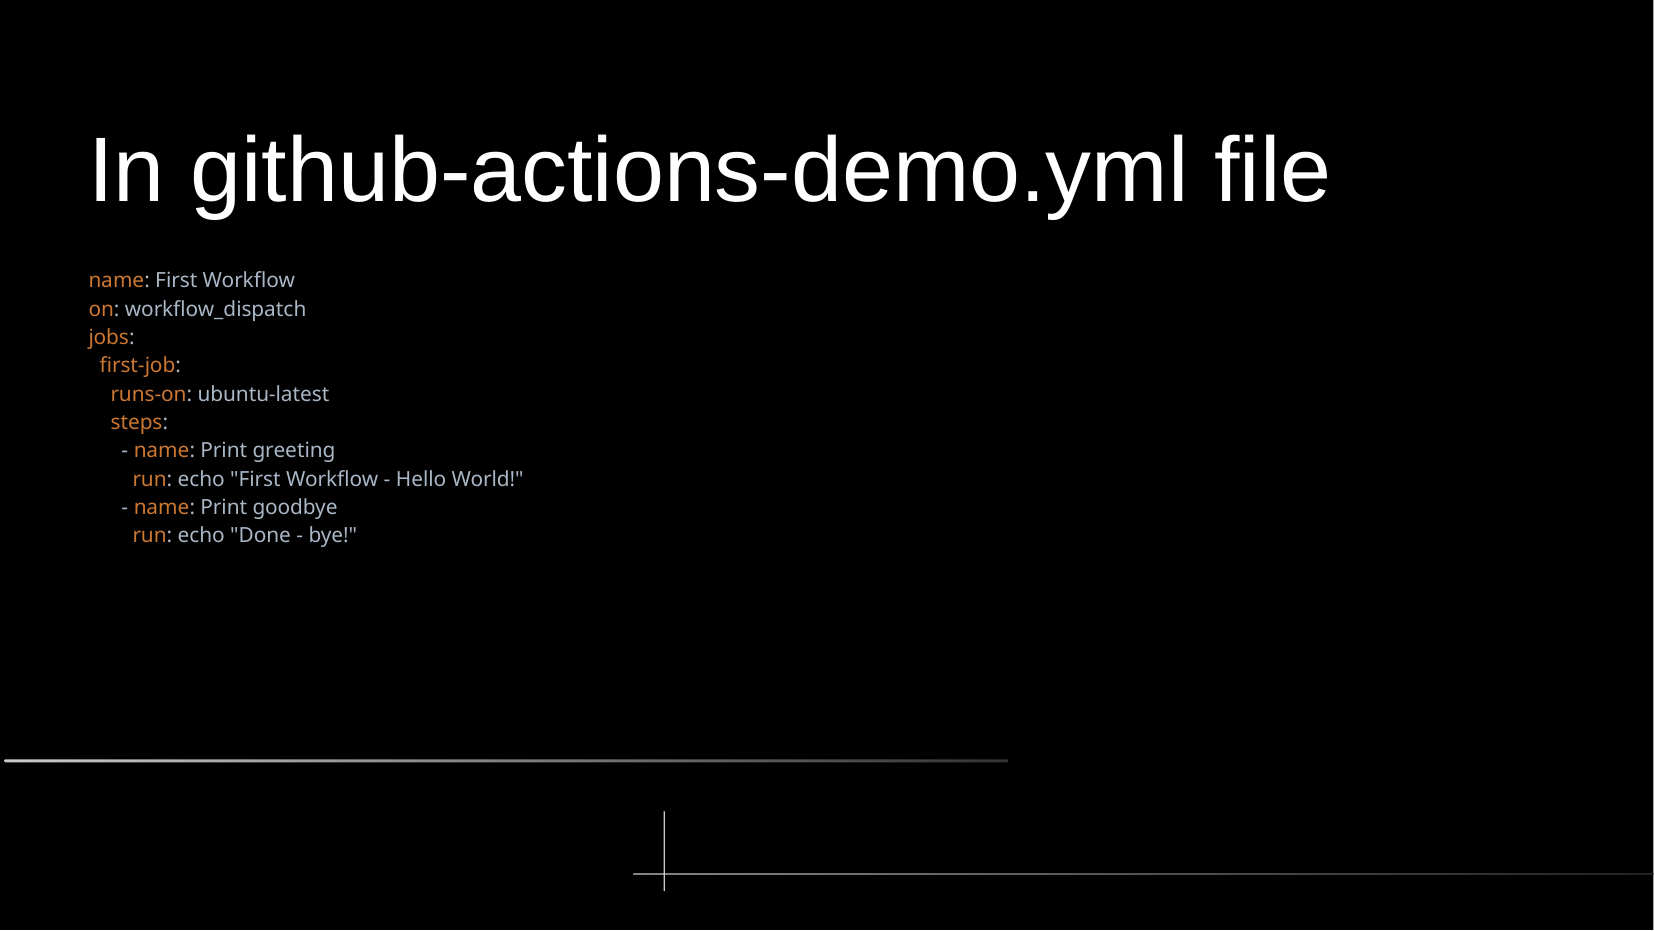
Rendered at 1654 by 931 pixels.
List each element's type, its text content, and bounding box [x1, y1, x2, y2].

list name: First Workflow on: workflow_dispatch jobs: first-job: runs-on: ubuntu-latest steps: - name: Print greeting run: echo "First Workflow - Hello World!" - name: Print goodbye run: echo "Done - bye!" [88, 265, 1565, 724]
title In github-actions-demo.yml file [88, 88, 1565, 251]
